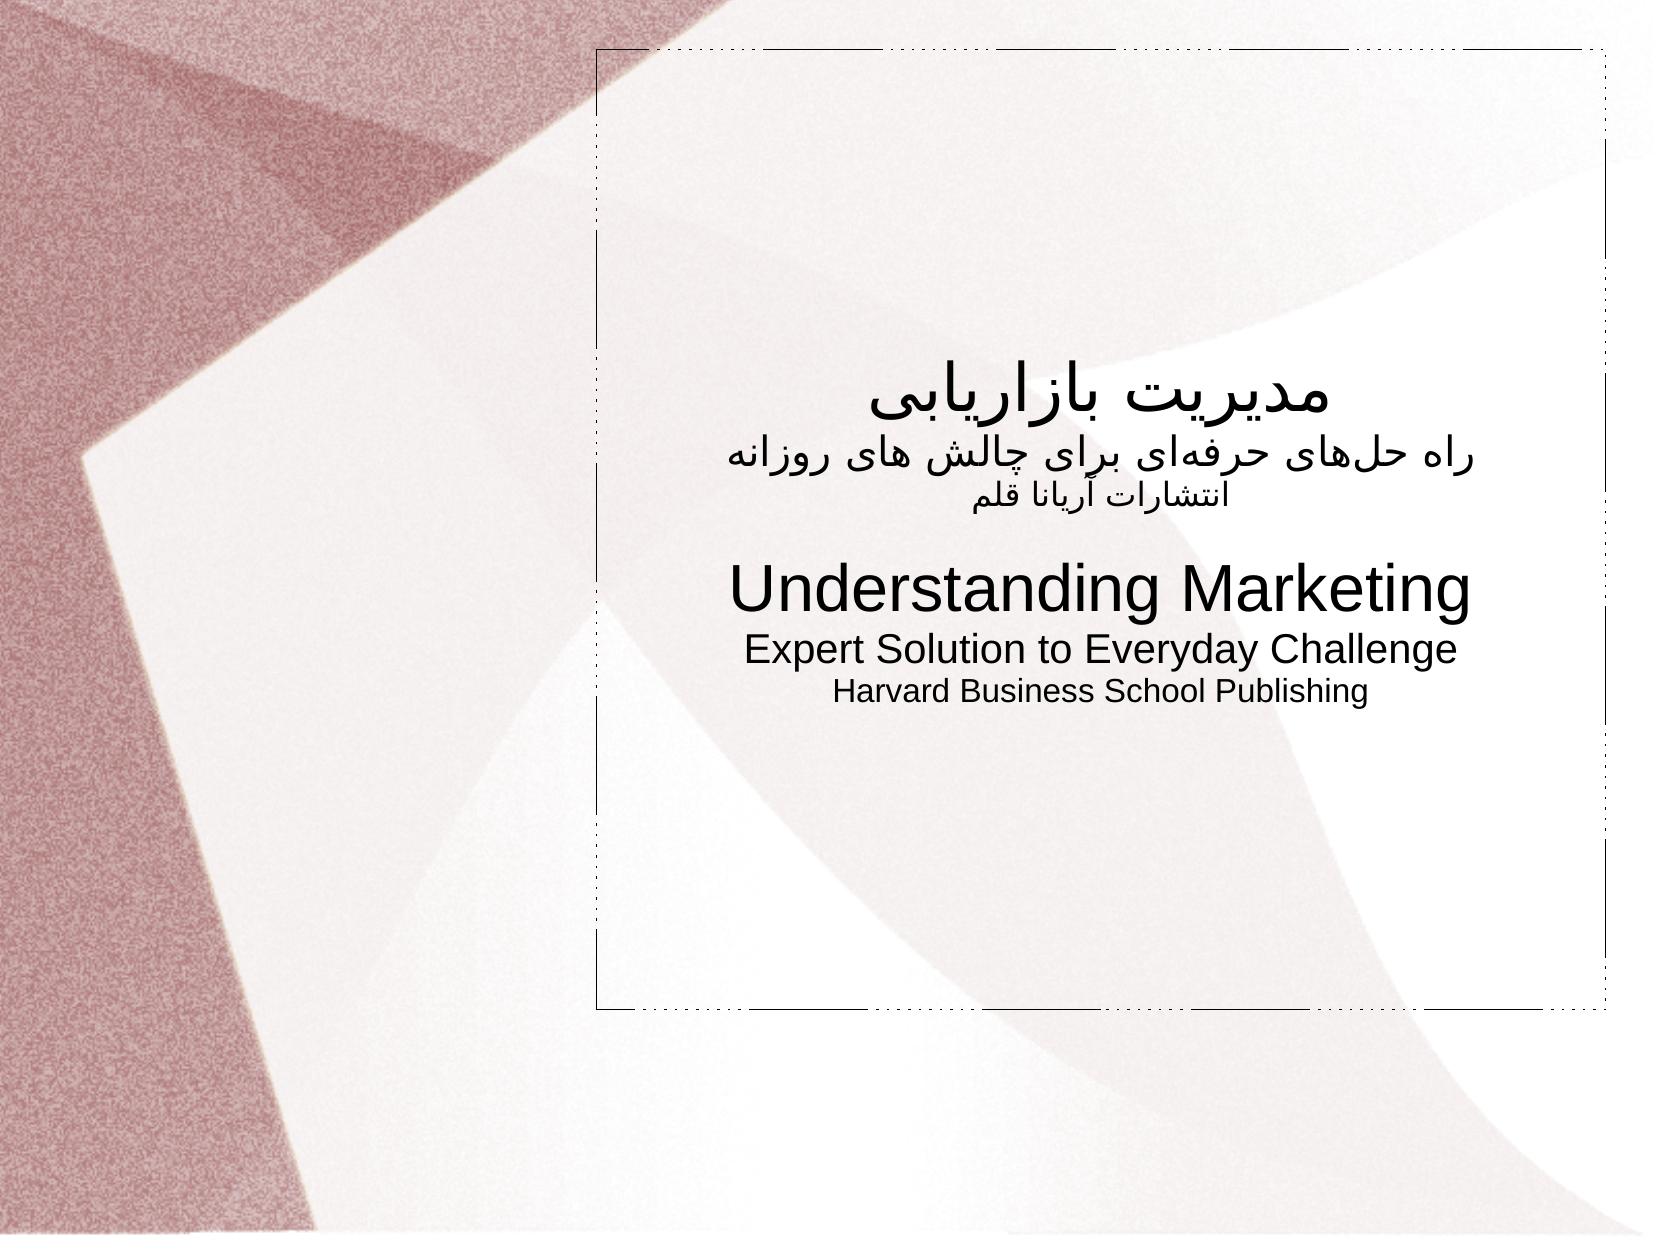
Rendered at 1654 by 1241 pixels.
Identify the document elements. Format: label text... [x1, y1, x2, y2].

subtitle مدیریت بازاریابی راه حل‌های حرفه‌ای برای چالش های روزانه انتشارات آریانا قلم Understanding Marketing Expert Solution to Everyday Challenge Harvard Business School Publishing [596, 49, 1606, 1010]
picture [0, 0, 1654, 1241]
